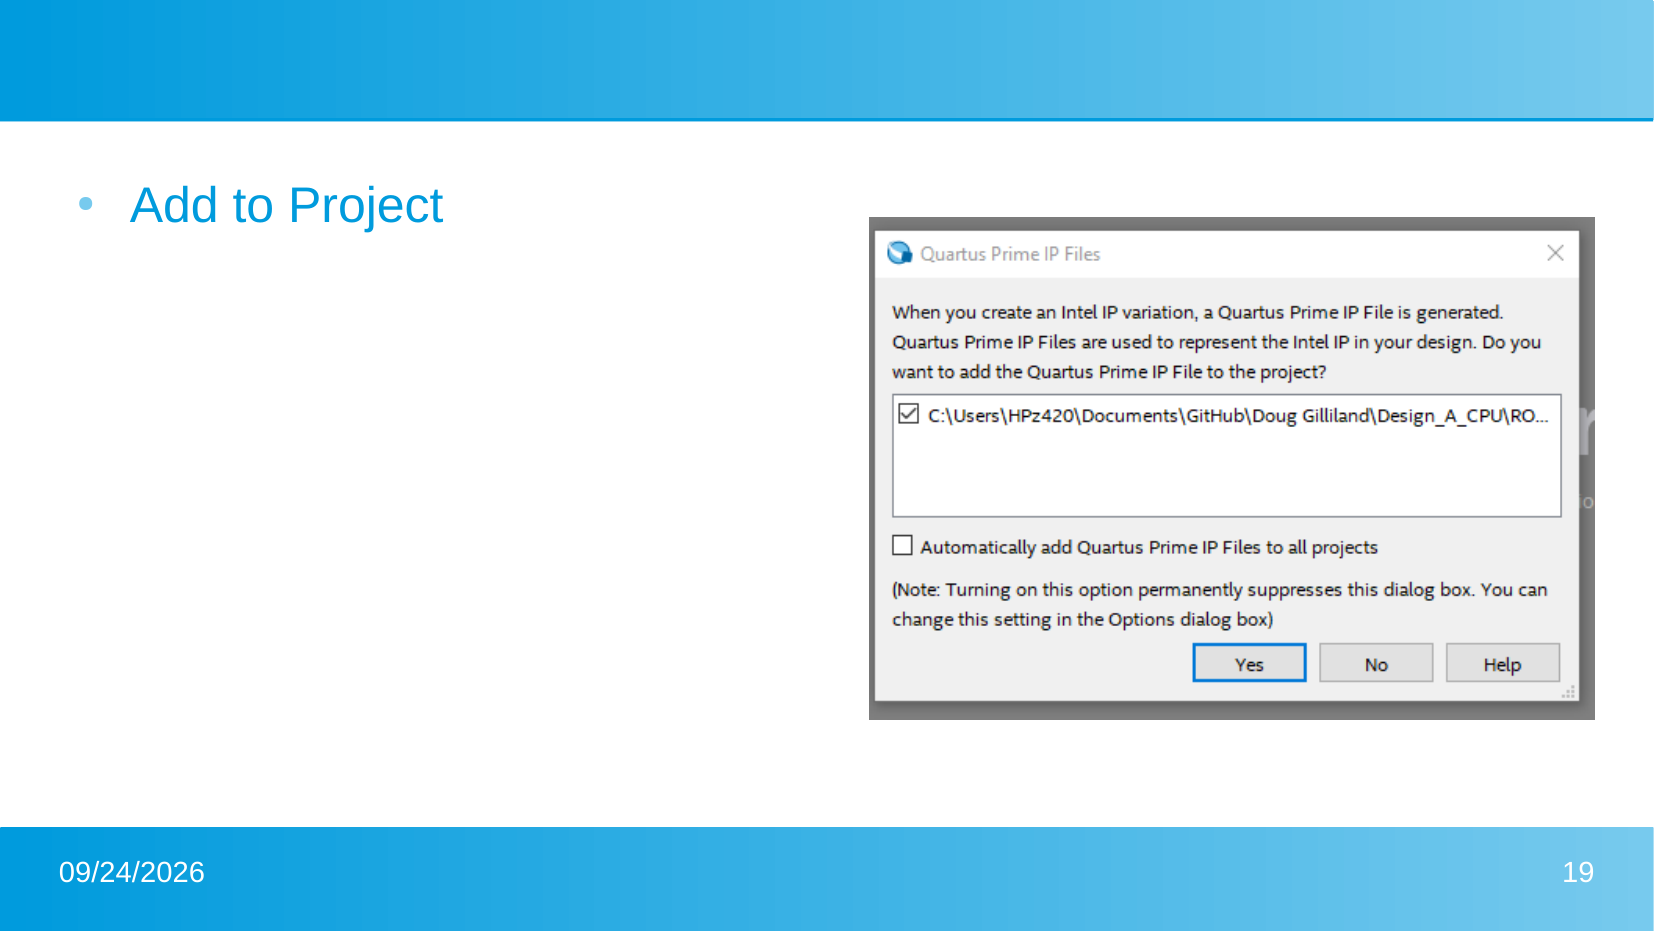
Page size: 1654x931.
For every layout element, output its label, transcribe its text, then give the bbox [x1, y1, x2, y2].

picture [869, 217, 1595, 720]
list Add to Project [59, 177, 788, 768]
